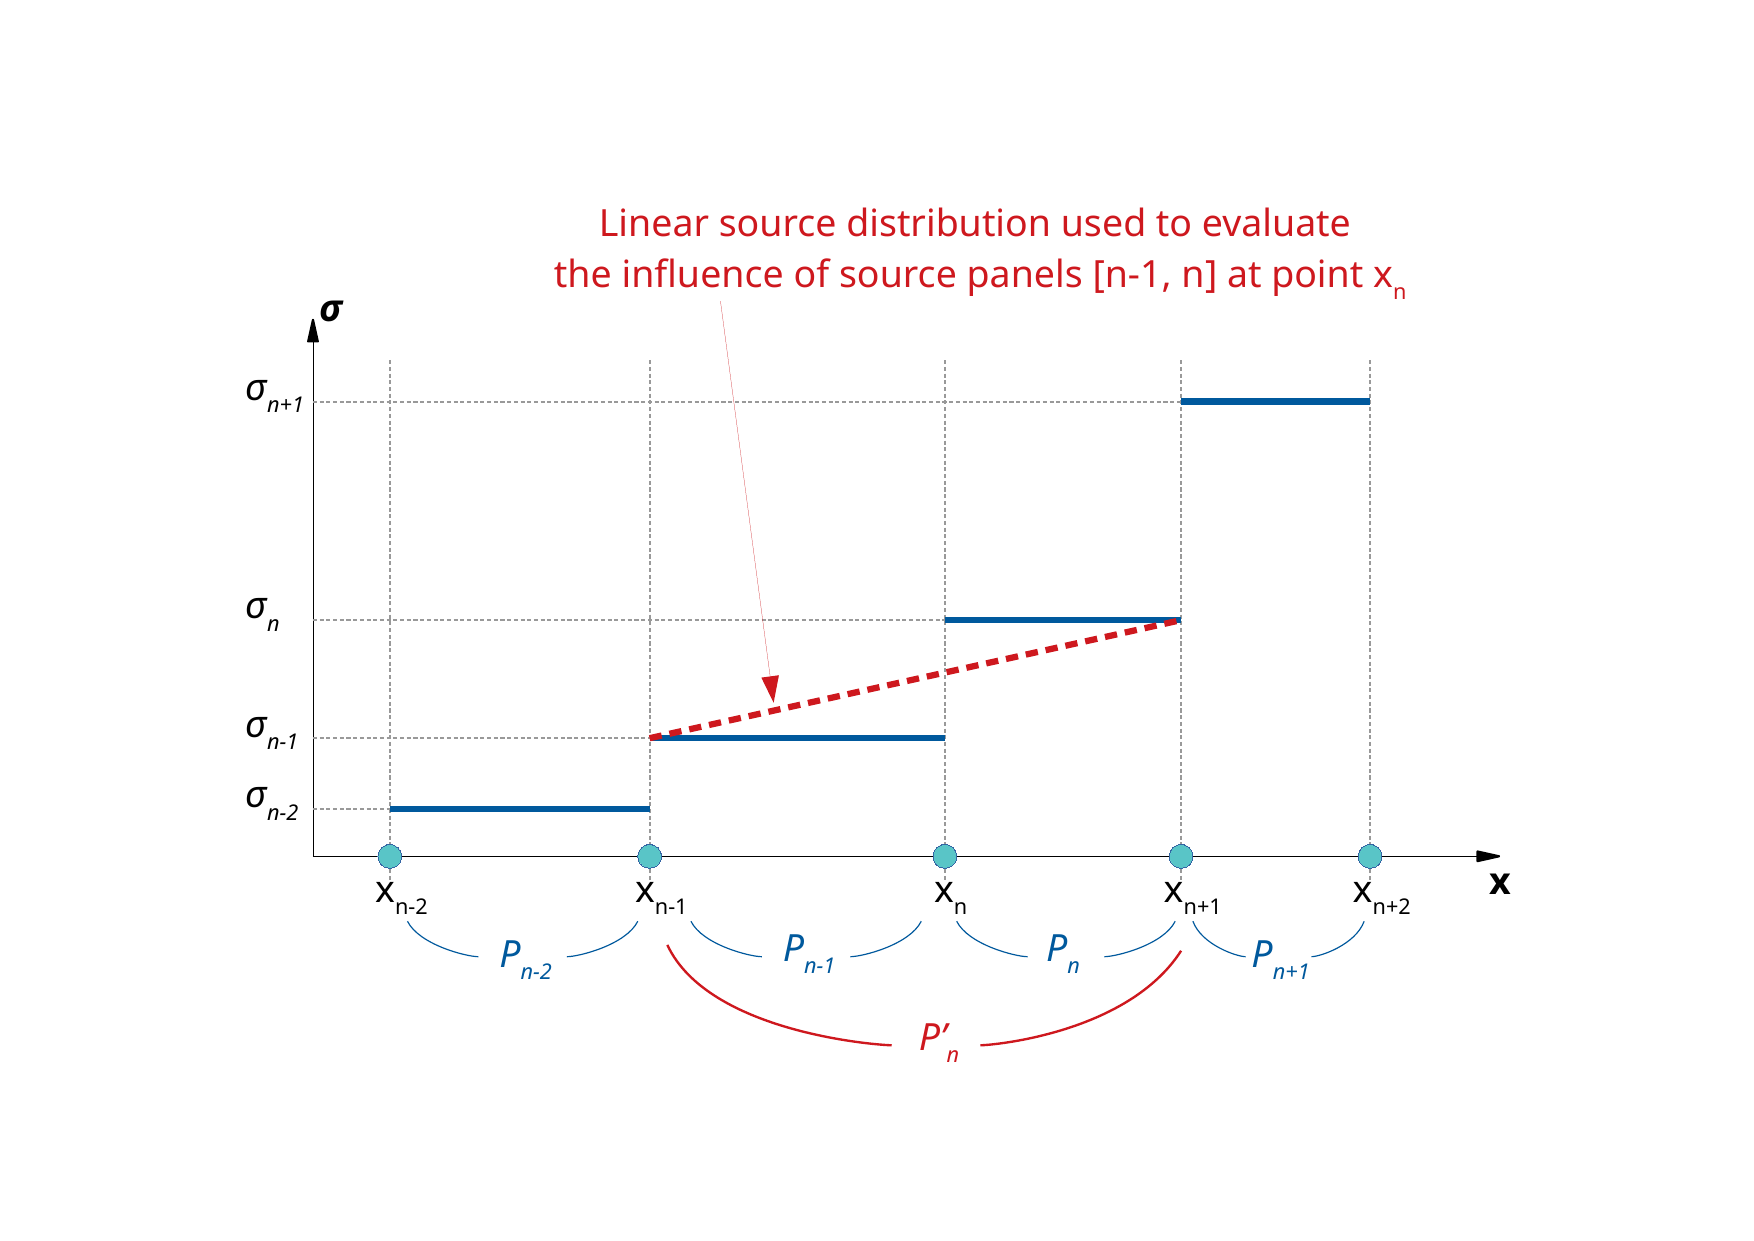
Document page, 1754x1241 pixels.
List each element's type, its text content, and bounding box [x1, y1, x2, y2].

text_box σn-1 [230, 690, 313, 761]
text_box [1358, 844, 1382, 856]
text_box Pn [1021, 915, 1105, 987]
text_box xn+2 [1340, 856, 1424, 928]
text_box [1169, 844, 1193, 856]
text_box σ [289, 271, 373, 343]
text_box xn-2 [360, 856, 443, 928]
text_box σn+1 [230, 354, 313, 426]
text_box x [1458, 844, 1542, 916]
text_box σn [230, 572, 313, 644]
text_box xn+1 [1151, 856, 1235, 928]
text_box Pn-2 [484, 921, 567, 993]
text_box [377, 844, 402, 856]
text_box [637, 844, 662, 856]
text_box xn-1 [620, 856, 703, 928]
text_box [933, 844, 957, 856]
text_box Linear source distribution used to evaluate the influence of source panels [n-1, n] at point xn [501, 188, 1459, 314]
text_box σn-2 [230, 761, 313, 833]
text_box Pn+1 [1249, 921, 1312, 993]
text_box Pn-1 [767, 915, 851, 987]
text_box xn [909, 856, 993, 928]
text_box P’n [897, 1003, 981, 1075]
